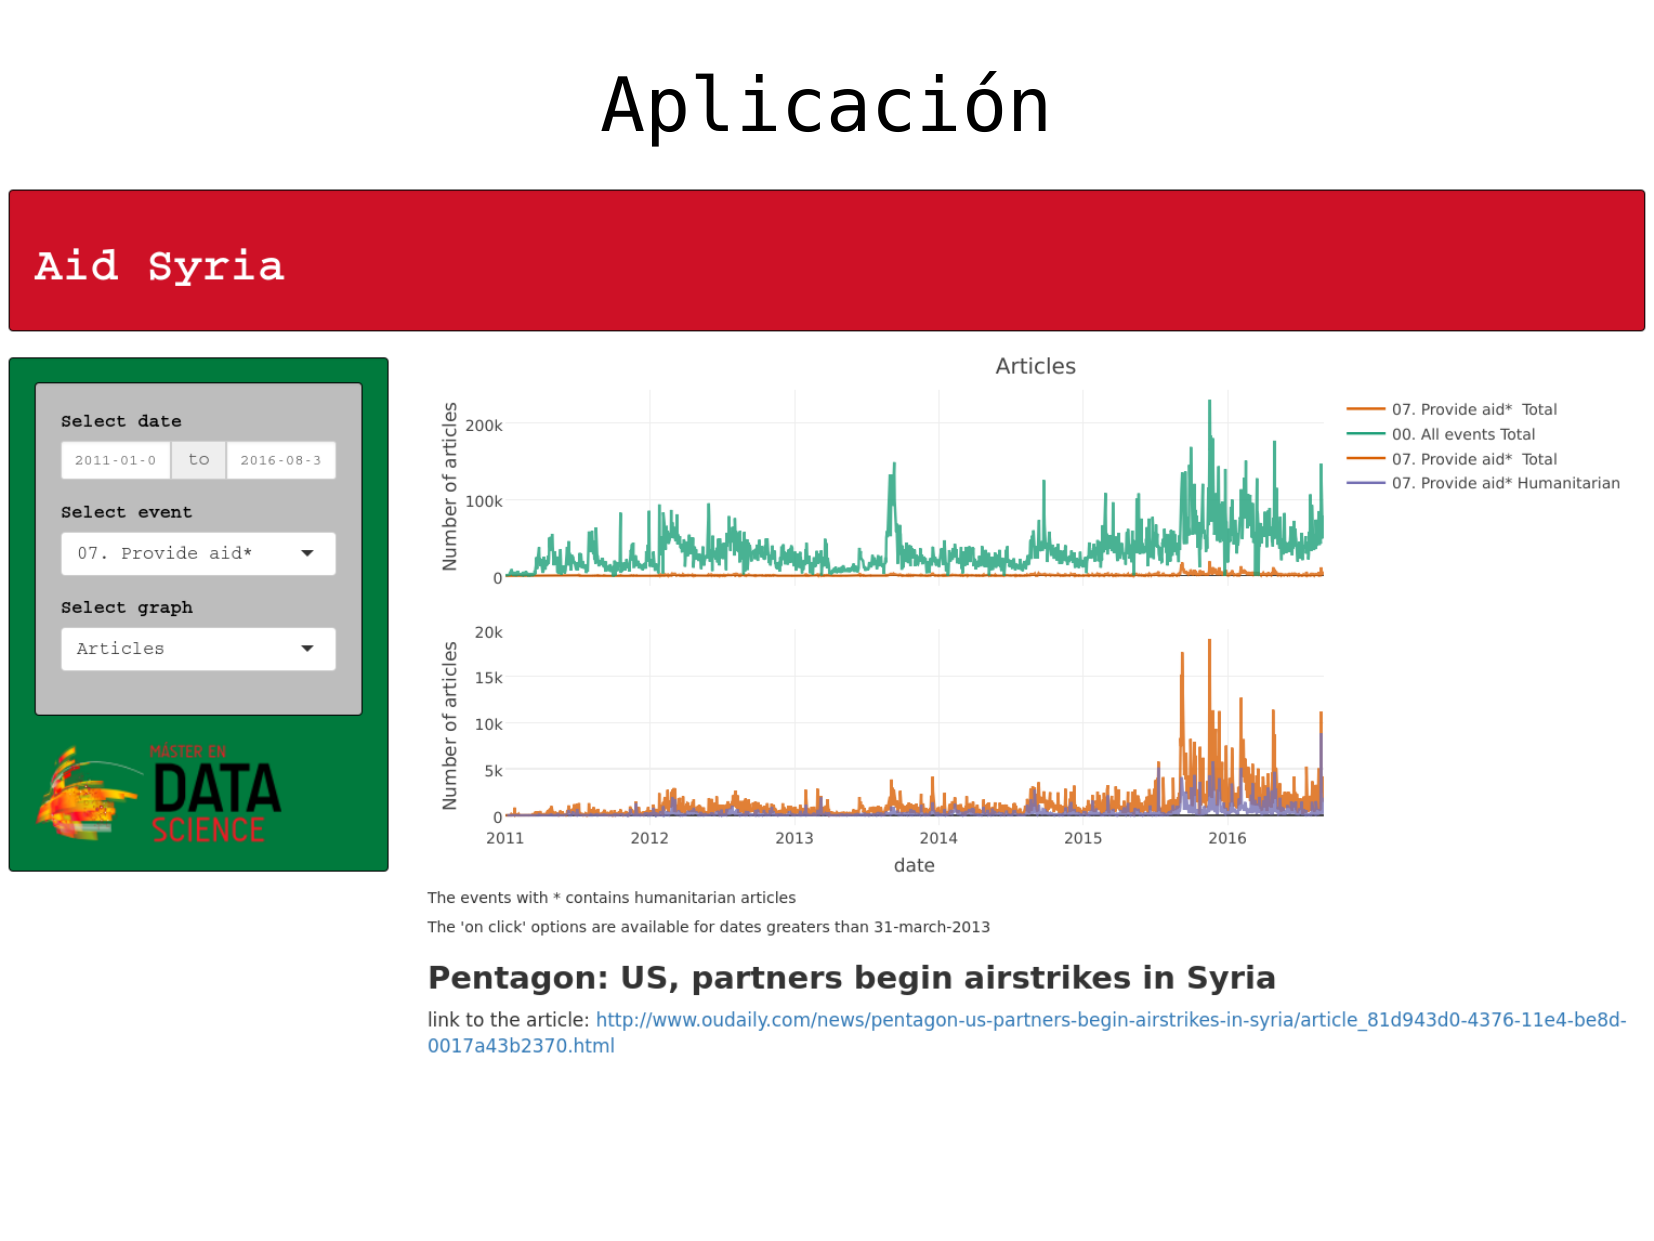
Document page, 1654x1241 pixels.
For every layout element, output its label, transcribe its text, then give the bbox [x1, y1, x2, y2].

title Aplicación [82, 2, 1571, 182]
picture [0, 182, 1654, 1059]
